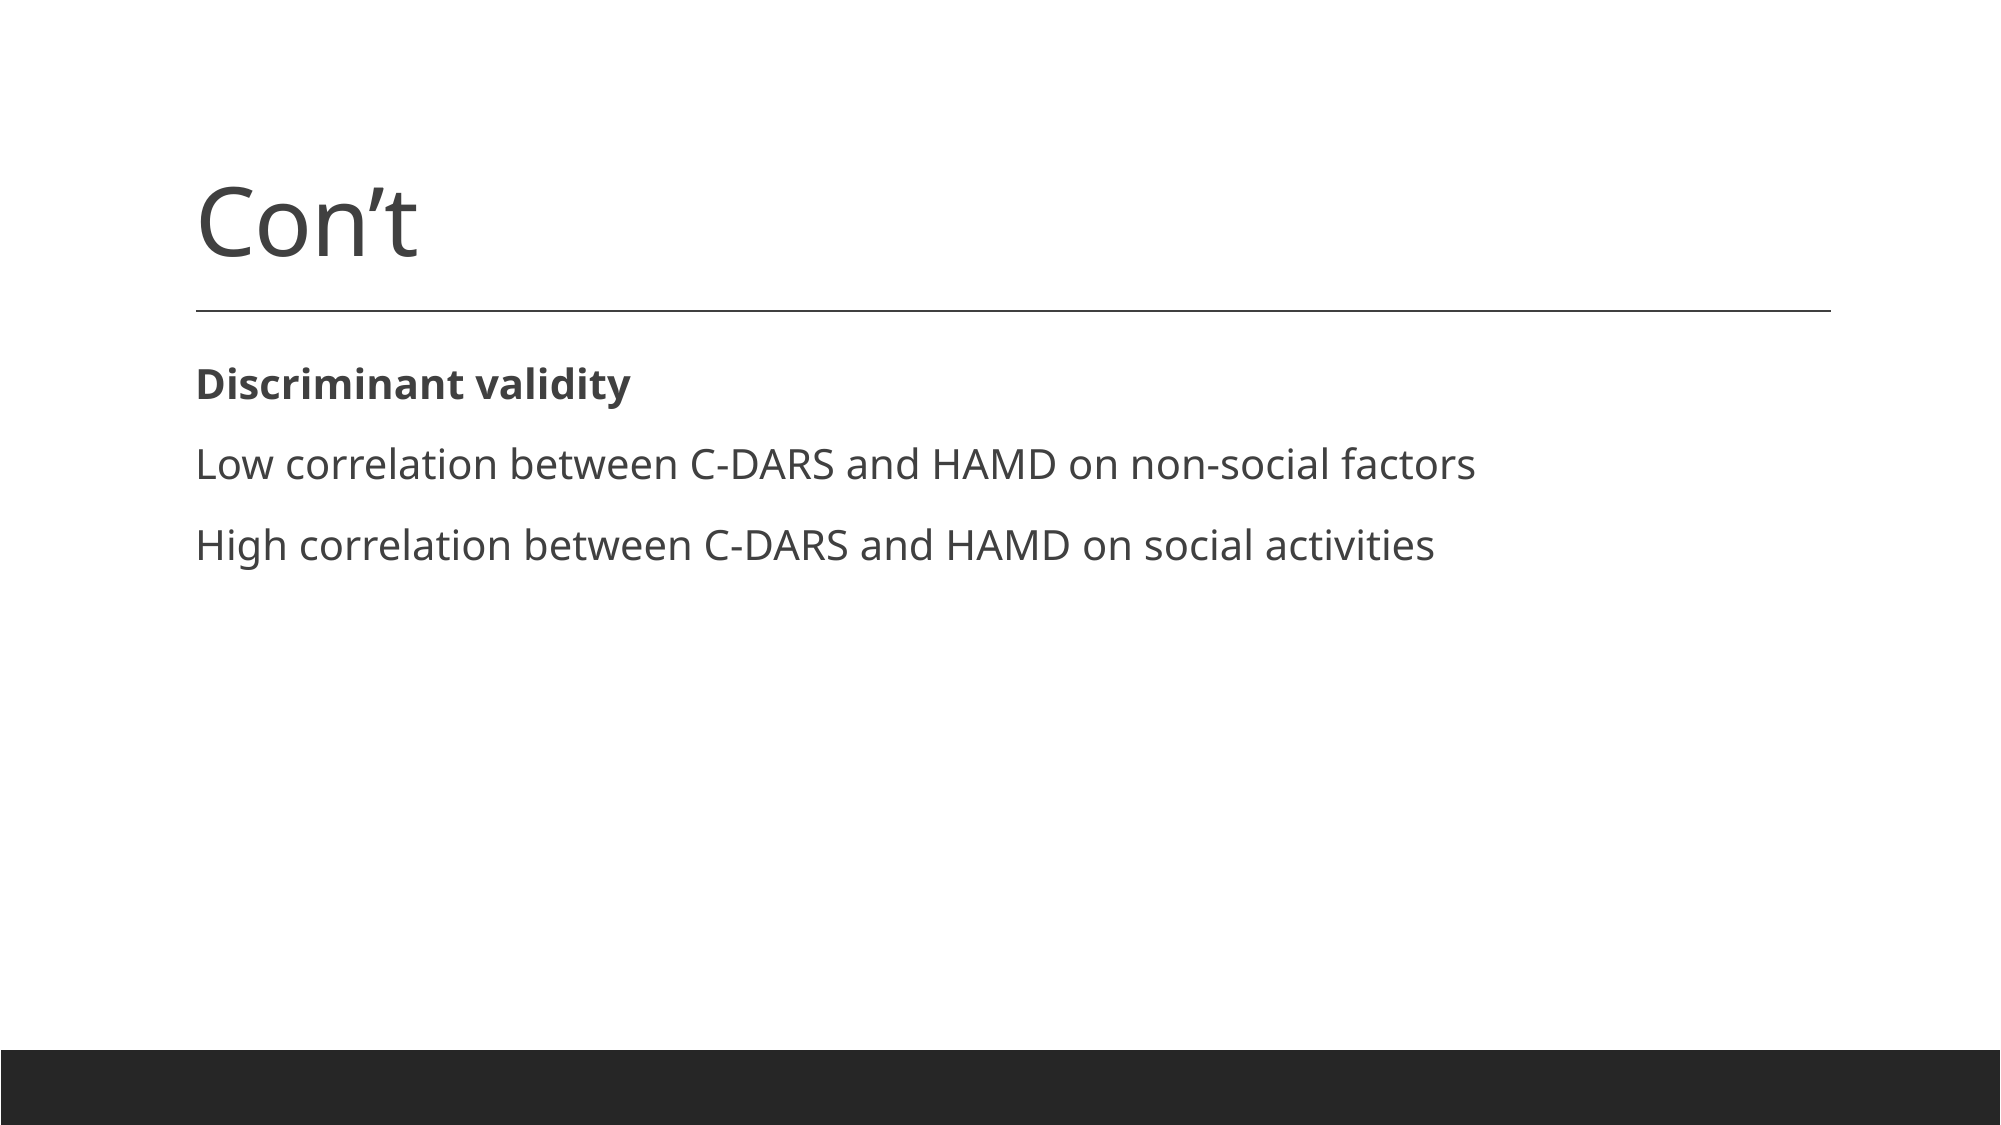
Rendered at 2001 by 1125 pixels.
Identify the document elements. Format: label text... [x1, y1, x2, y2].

title Con’t [180, 47, 1831, 286]
list Discriminant validity Low correlation between C-DARS and HAMD on non-social factors High correlation between C-DARS and HAMD on social activities [180, 345, 1831, 963]
